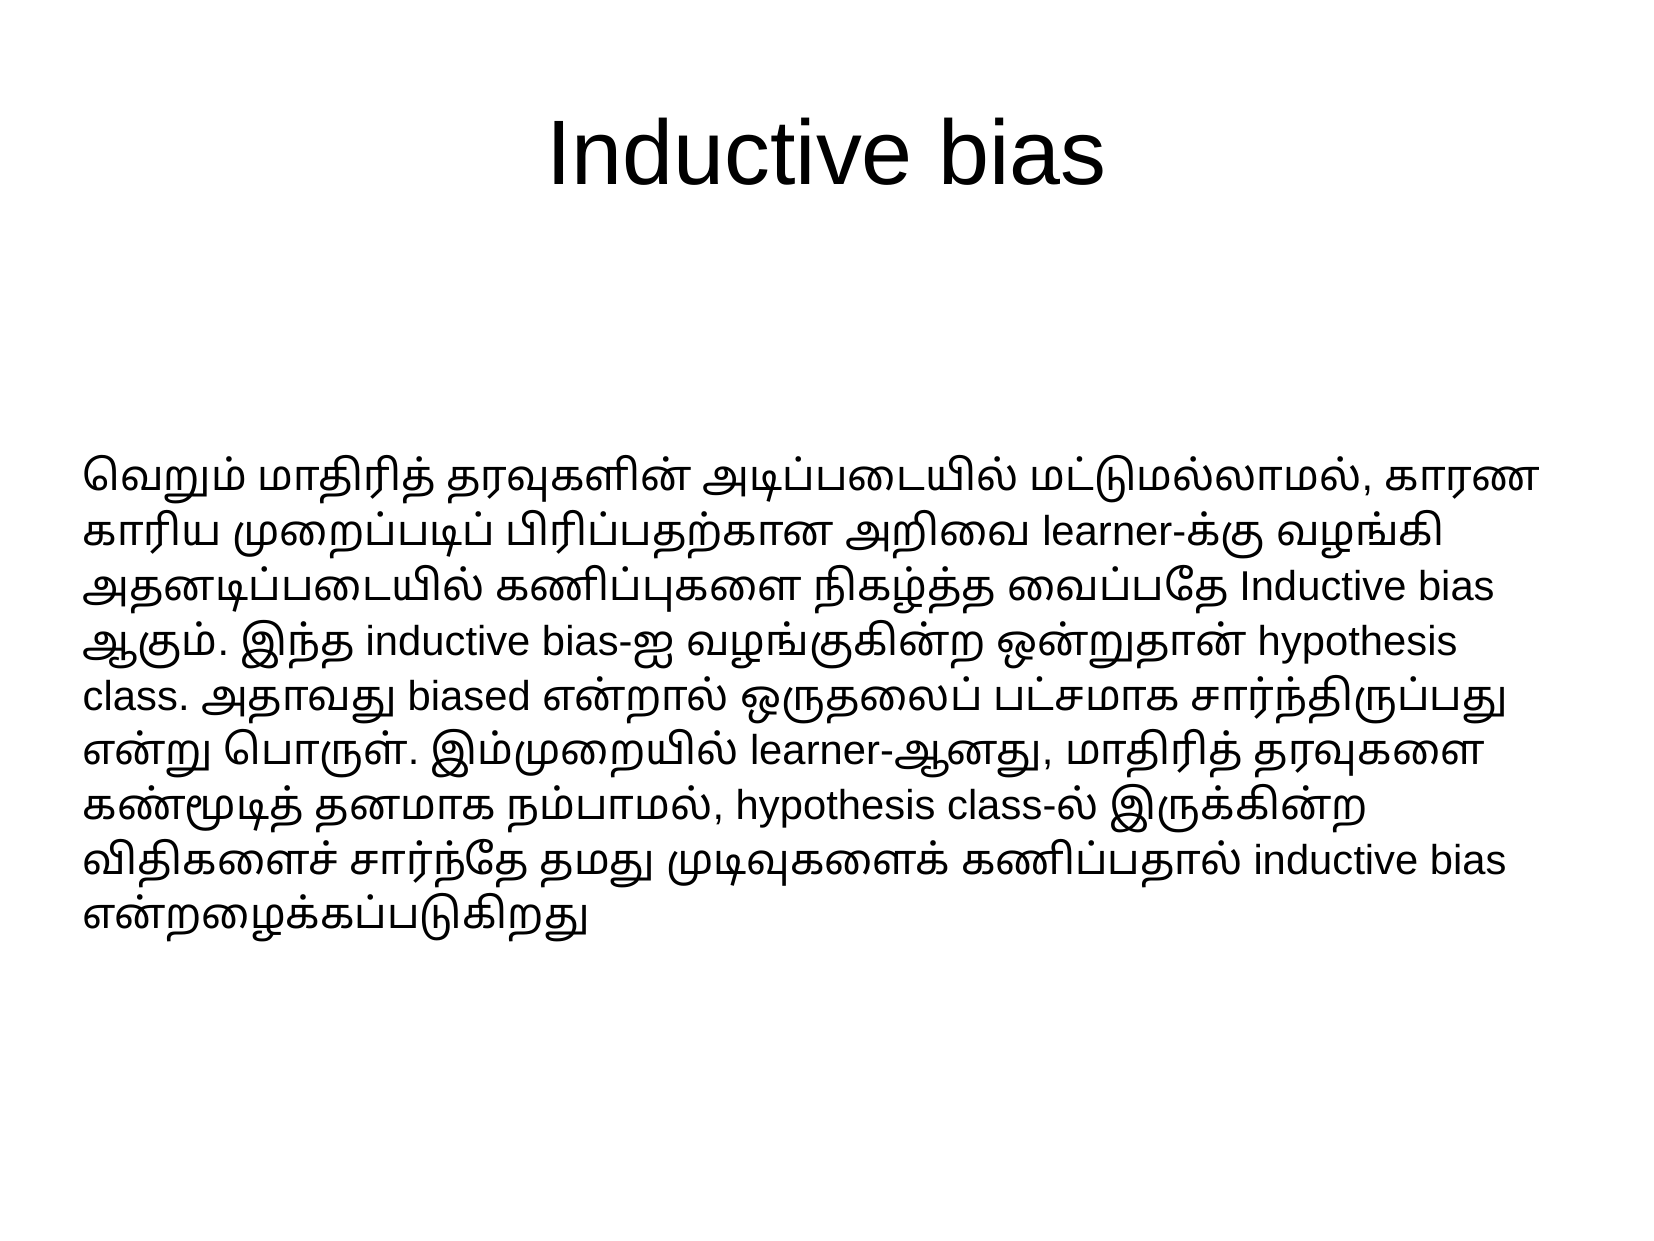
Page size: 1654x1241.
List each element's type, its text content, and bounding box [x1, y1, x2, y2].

subtitle வெறும் மாதிரித் தரவுகளின் அடிப்படையில் மட்டுமல்லாமல், காரண காரிய முறைப்படிப் பிரிப்பதற்கான அறிவை learner-க்கு வழங்கி அதனடிப்படையில் கணிப்புகளை நிகழ்த்த வைப்பதே Inductive bias ஆகும். இந்த inductive bias-ஐ வழங்குகின்ற ஒன்றுதான் hypothesis class. அதாவது biased என்றால் ஒருதலைப் பட்சமாக சார்ந்திருப்பது என்று பொருள். இம்முறையில் learner-ஆனது, மாதிரித் தரவுகளை கண்மூடித் தனமாக நம்பாமல், hypothesis class-ல் இருக்கின்ற விதிகளைச் சார்ந்தே தமது முடிவுகளைக் கணிப்பதால் inductive bias என்றழைக்கப்படுகிறது [82, 290, 1571, 1109]
title Inductive bias [82, 49, 1571, 257]
